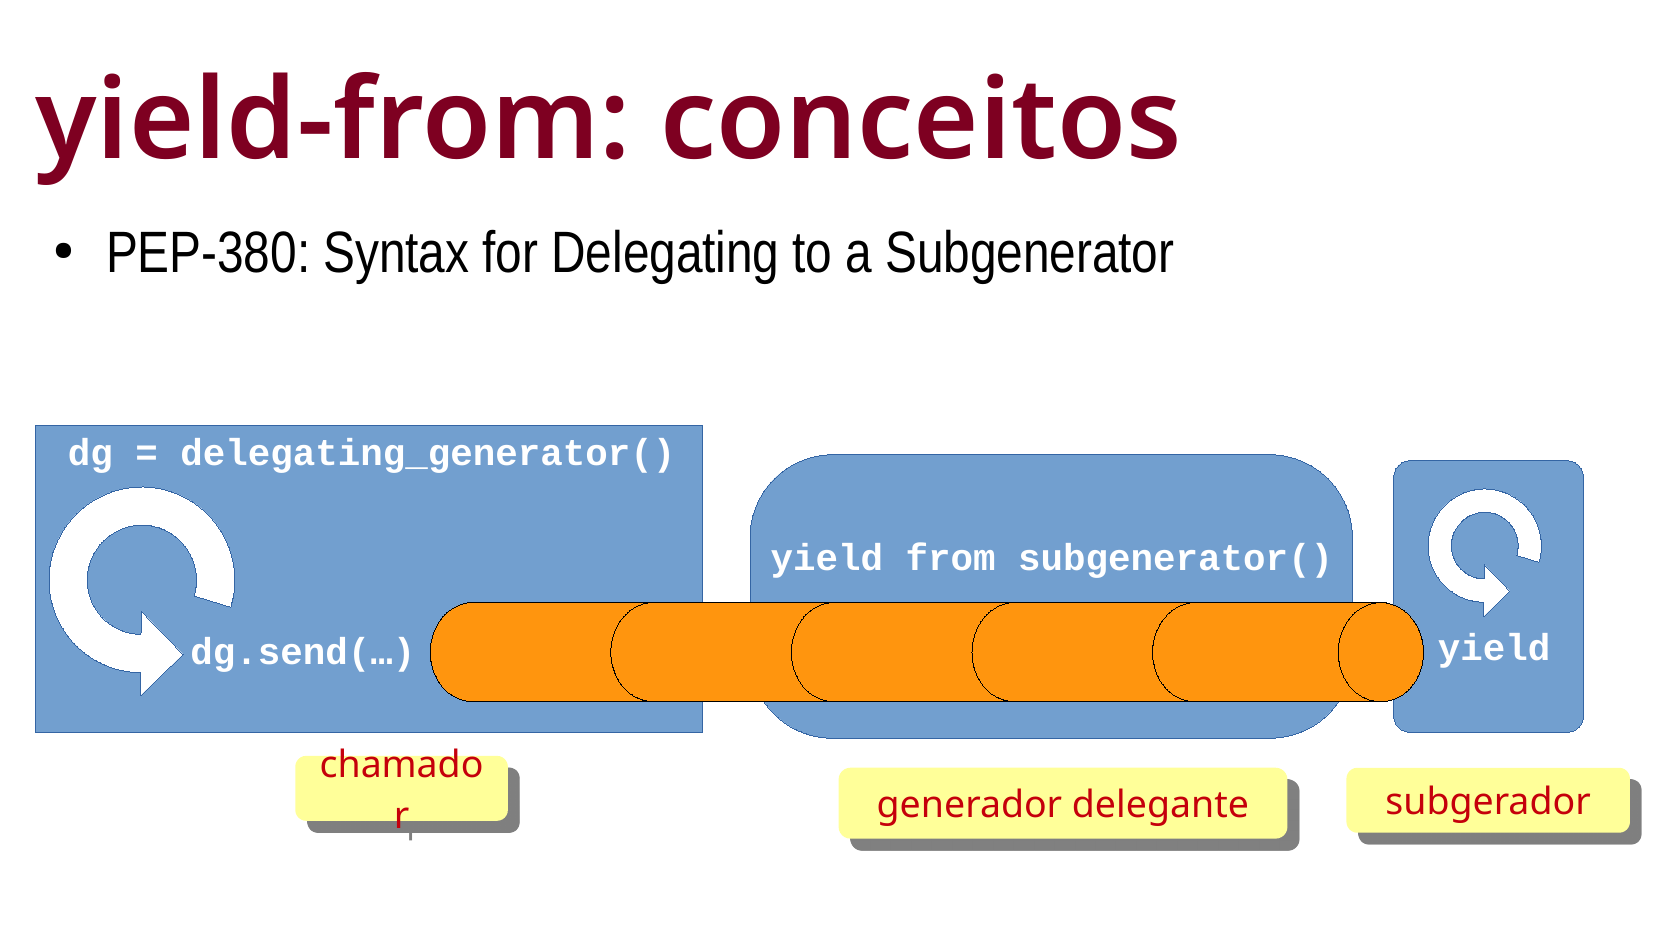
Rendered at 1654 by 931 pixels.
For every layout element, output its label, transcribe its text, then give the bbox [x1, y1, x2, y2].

text_box [35, 425, 1584, 739]
text_box generador delegante [838, 767, 1288, 839]
text_box chamador [295, 755, 508, 821]
title yield-from: conceitos [35, 37, 1571, 193]
text_box dg.send(…) [175, 625, 431, 684]
list PEP-380: Syntax for Delegating to a Subgenerator [35, 218, 1571, 604]
text_box yield [1423, 622, 1566, 680]
text_box chamador [442, 759, 454, 775]
text_box subgerador [1346, 767, 1630, 833]
text_box dg = delegating_generator() [53, 427, 691, 532]
text_box yield from subgenerator() [755, 531, 1349, 589]
